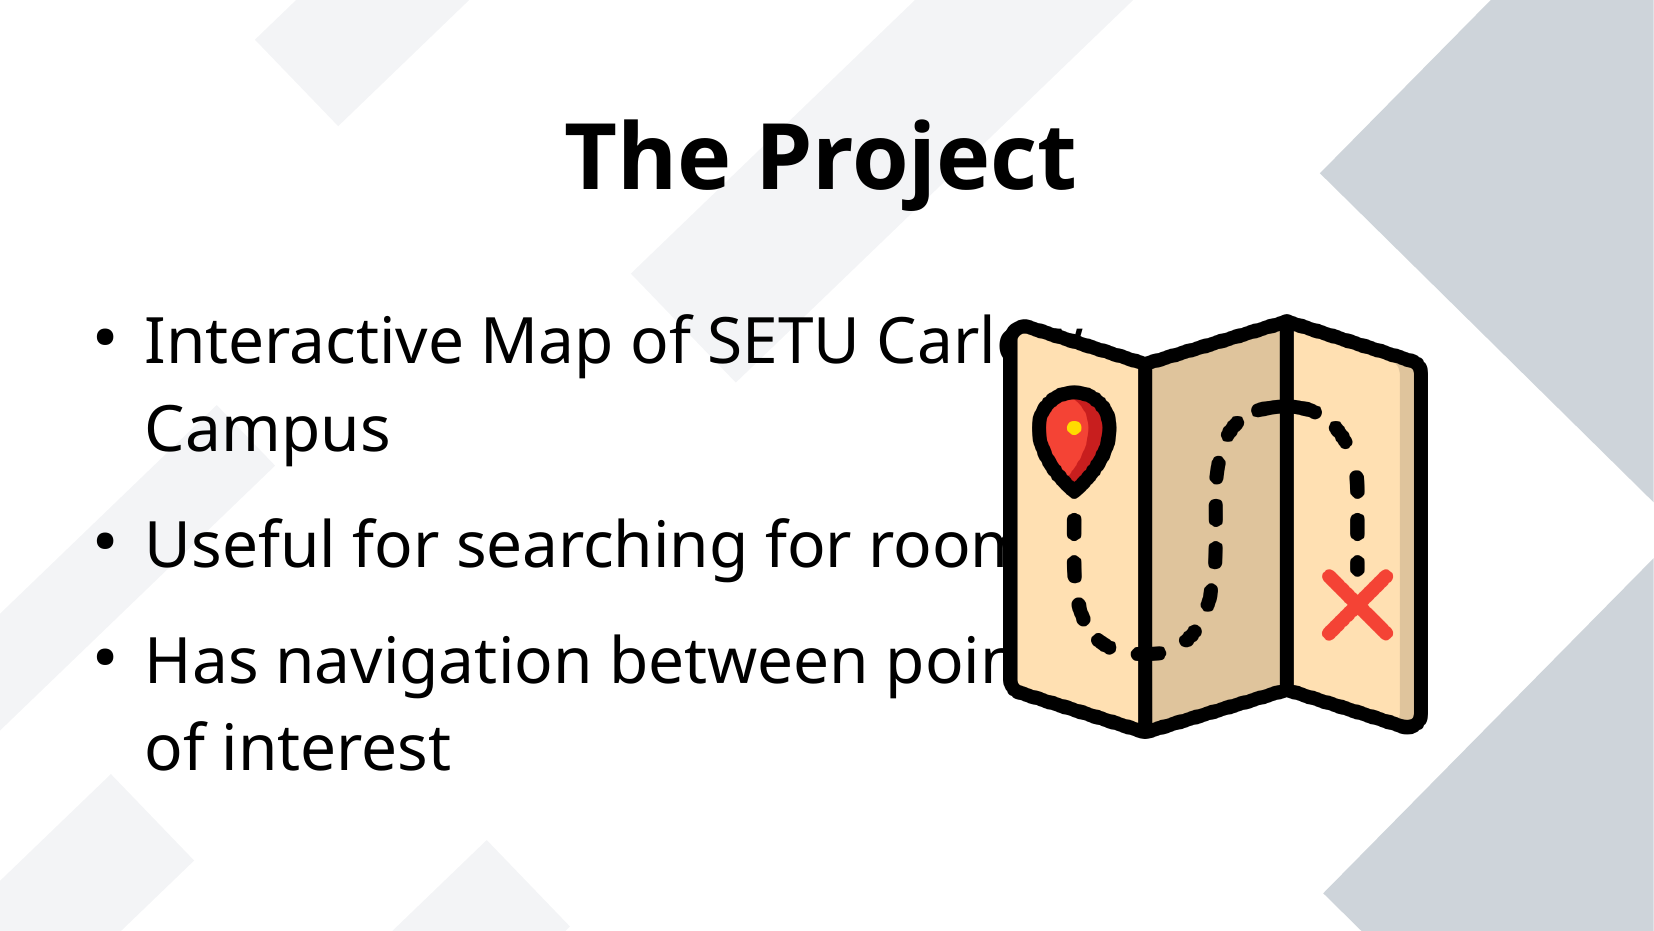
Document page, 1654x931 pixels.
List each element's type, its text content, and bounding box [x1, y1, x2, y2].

title The Project [76, 76, 1565, 233]
picture [1003, 314, 1428, 739]
list Interactive Map of SETU Carlow Campus Useful for searching for rooms Has navigation between points of interest [76, 295, 1088, 857]
